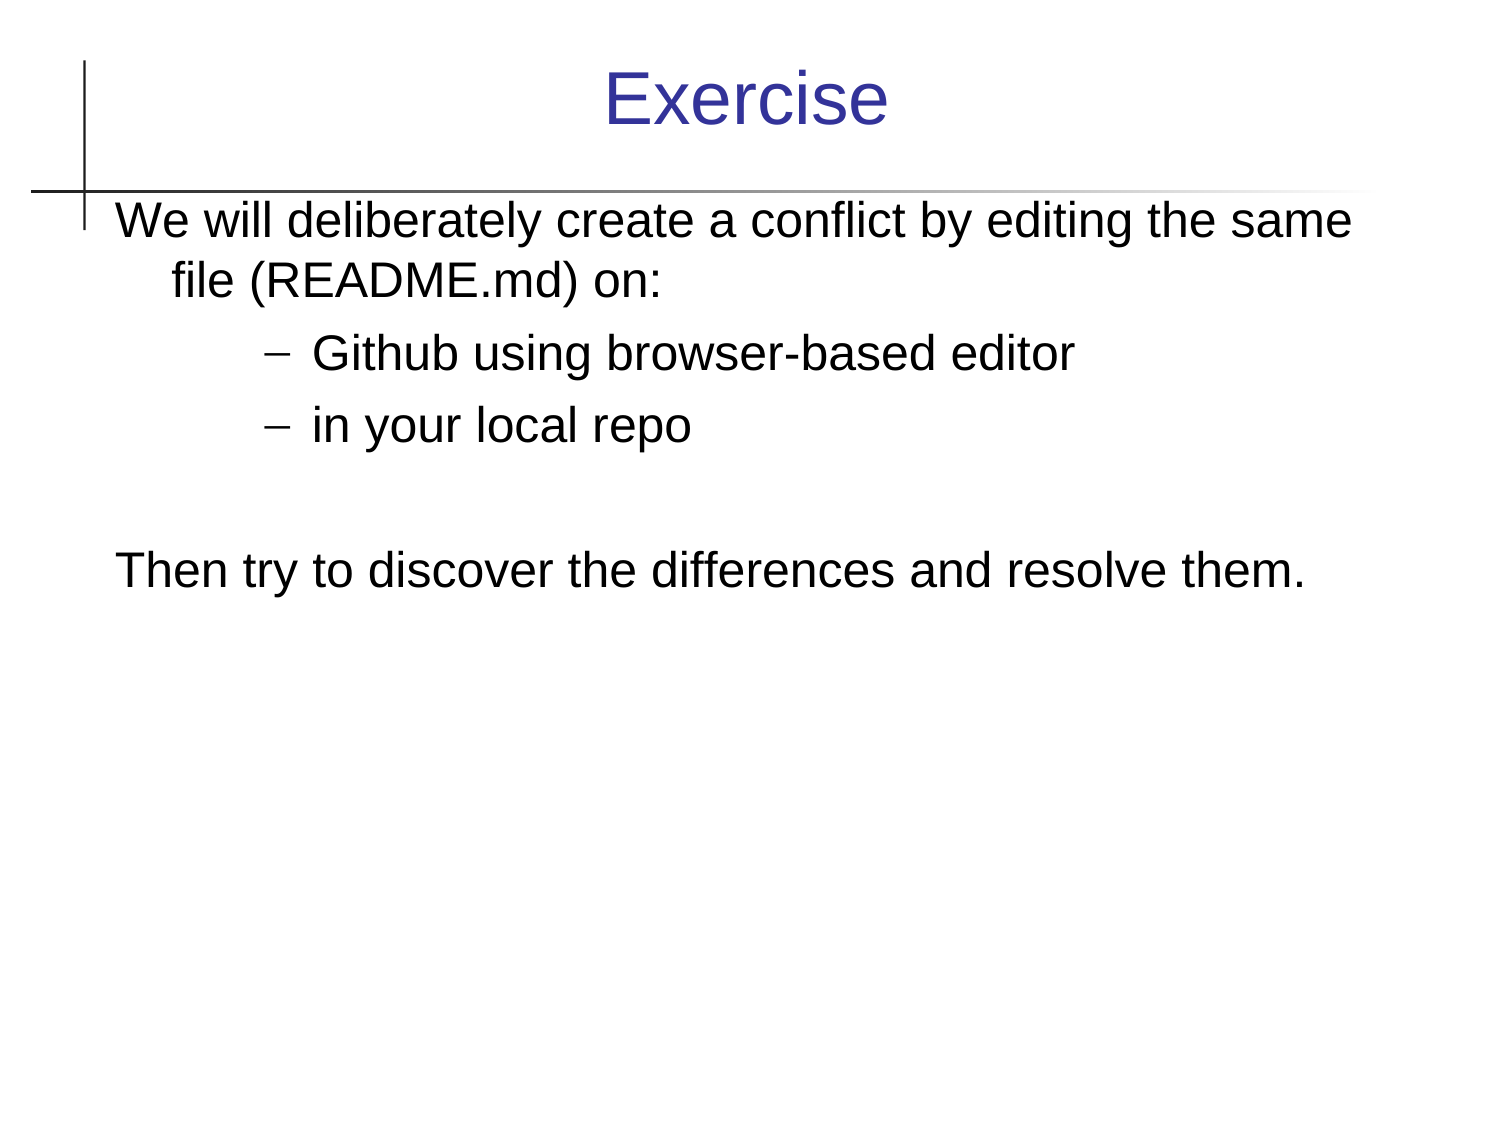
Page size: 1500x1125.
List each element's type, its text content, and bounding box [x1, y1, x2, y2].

list We will deliberately create a conflict by editing the same file (README.md) on: Github using browser-based editor in your local repo Then try to discover the differences and resolve them. [100, 179, 1394, 1051]
title Exercise [100, 41, 1394, 148]
